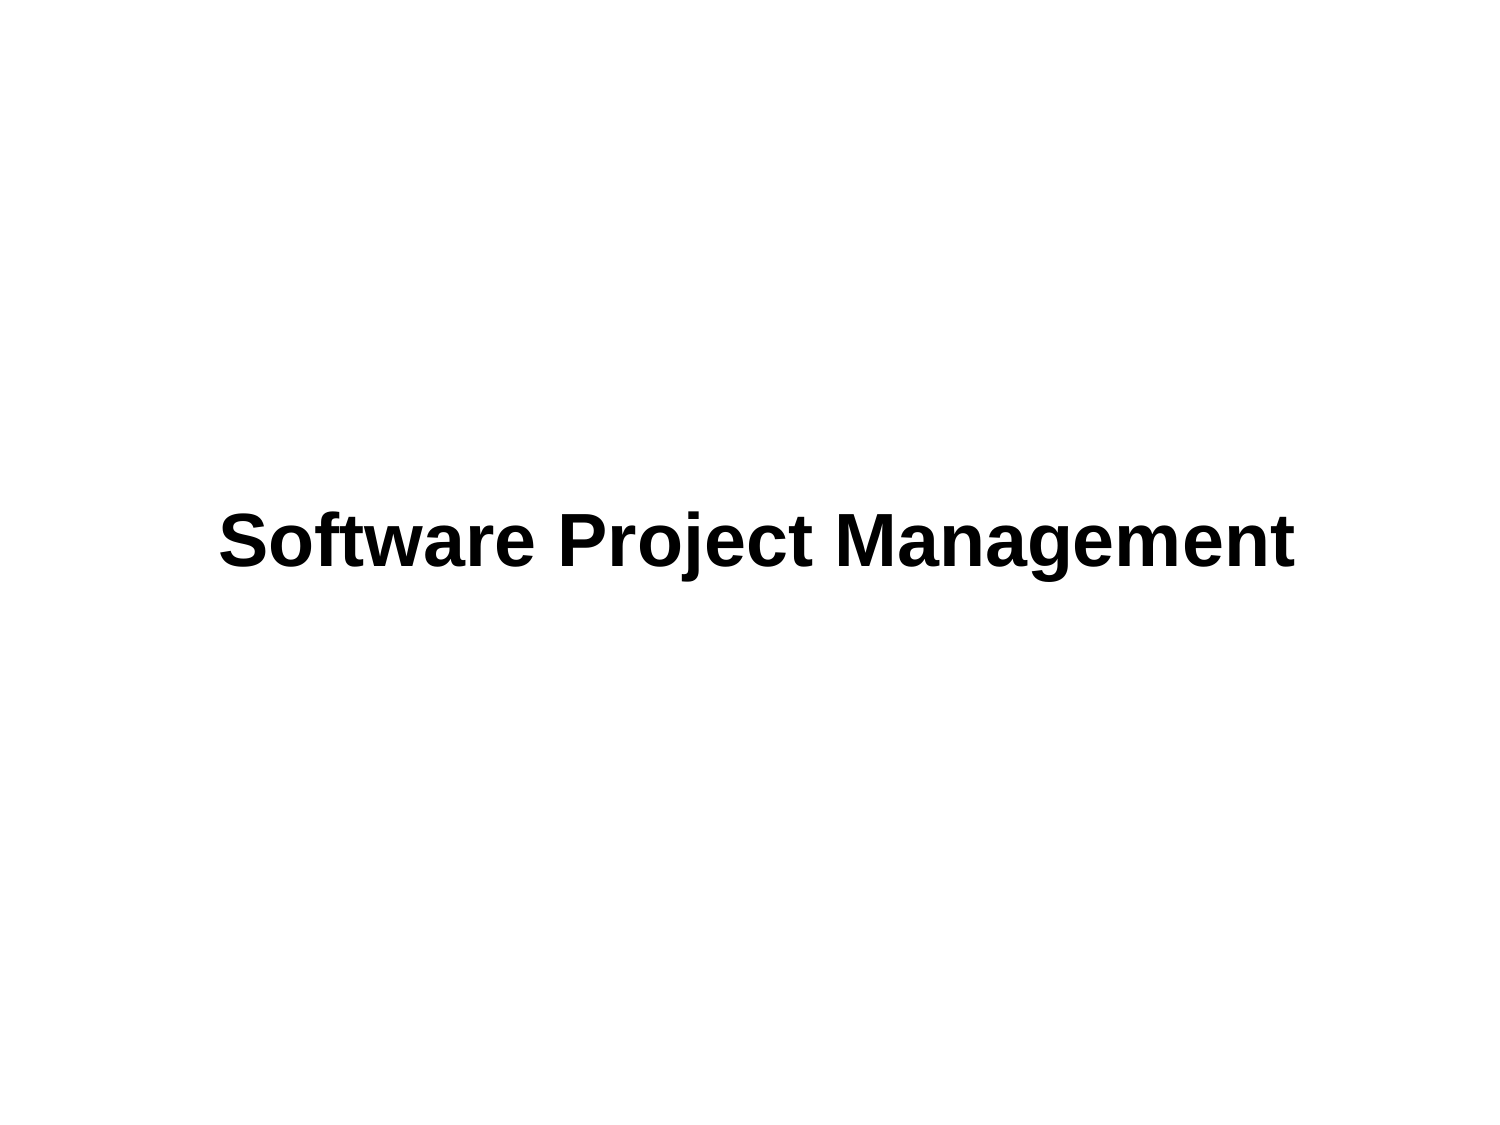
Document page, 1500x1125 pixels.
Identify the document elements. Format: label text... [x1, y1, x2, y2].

title Software Project Management [82, 470, 1433, 603]
